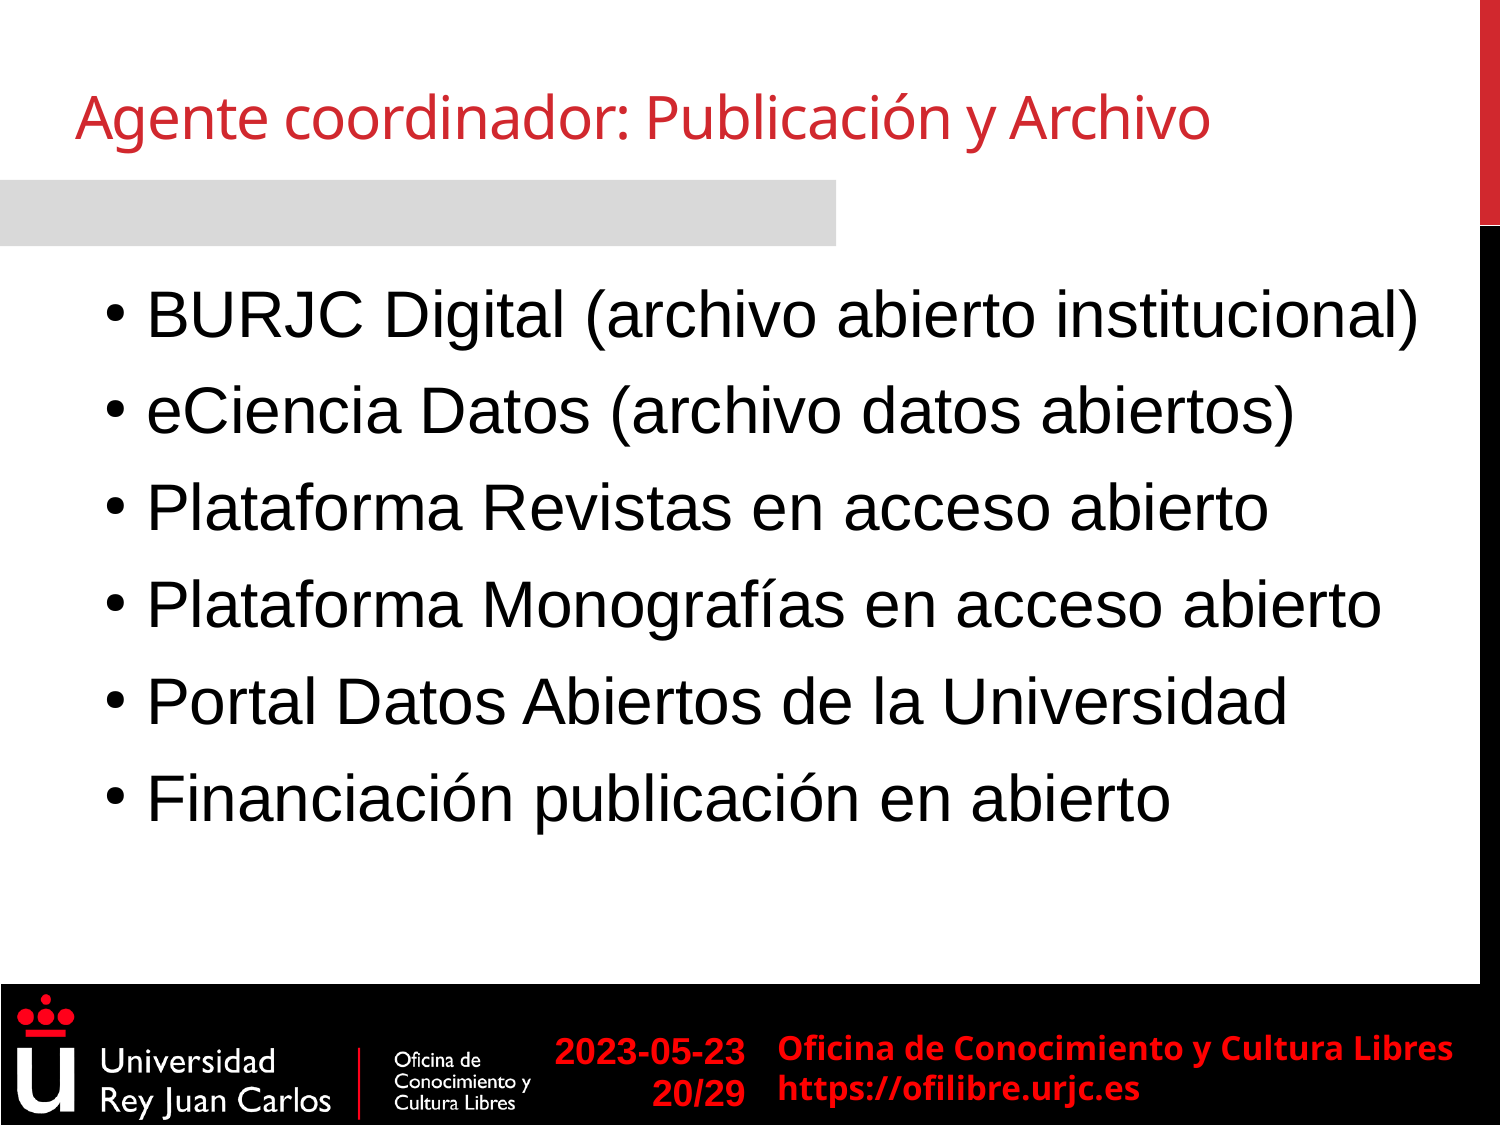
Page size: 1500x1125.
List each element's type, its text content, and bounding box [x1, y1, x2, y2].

list BURJC Digital (archivo abierto institucional) eCiencia Datos (archivo datos abiertos) Plataforma Revistas en acceso abierto Plataforma Monografías en acceso abierto Portal Datos Abiertos de la Universidad Financiación publicación en abierto [75, 270, 1471, 856]
text_box Agente coordinador: Publicación y Archivo [0, 17, 1326, 165]
picture [17, 994, 531, 1120]
